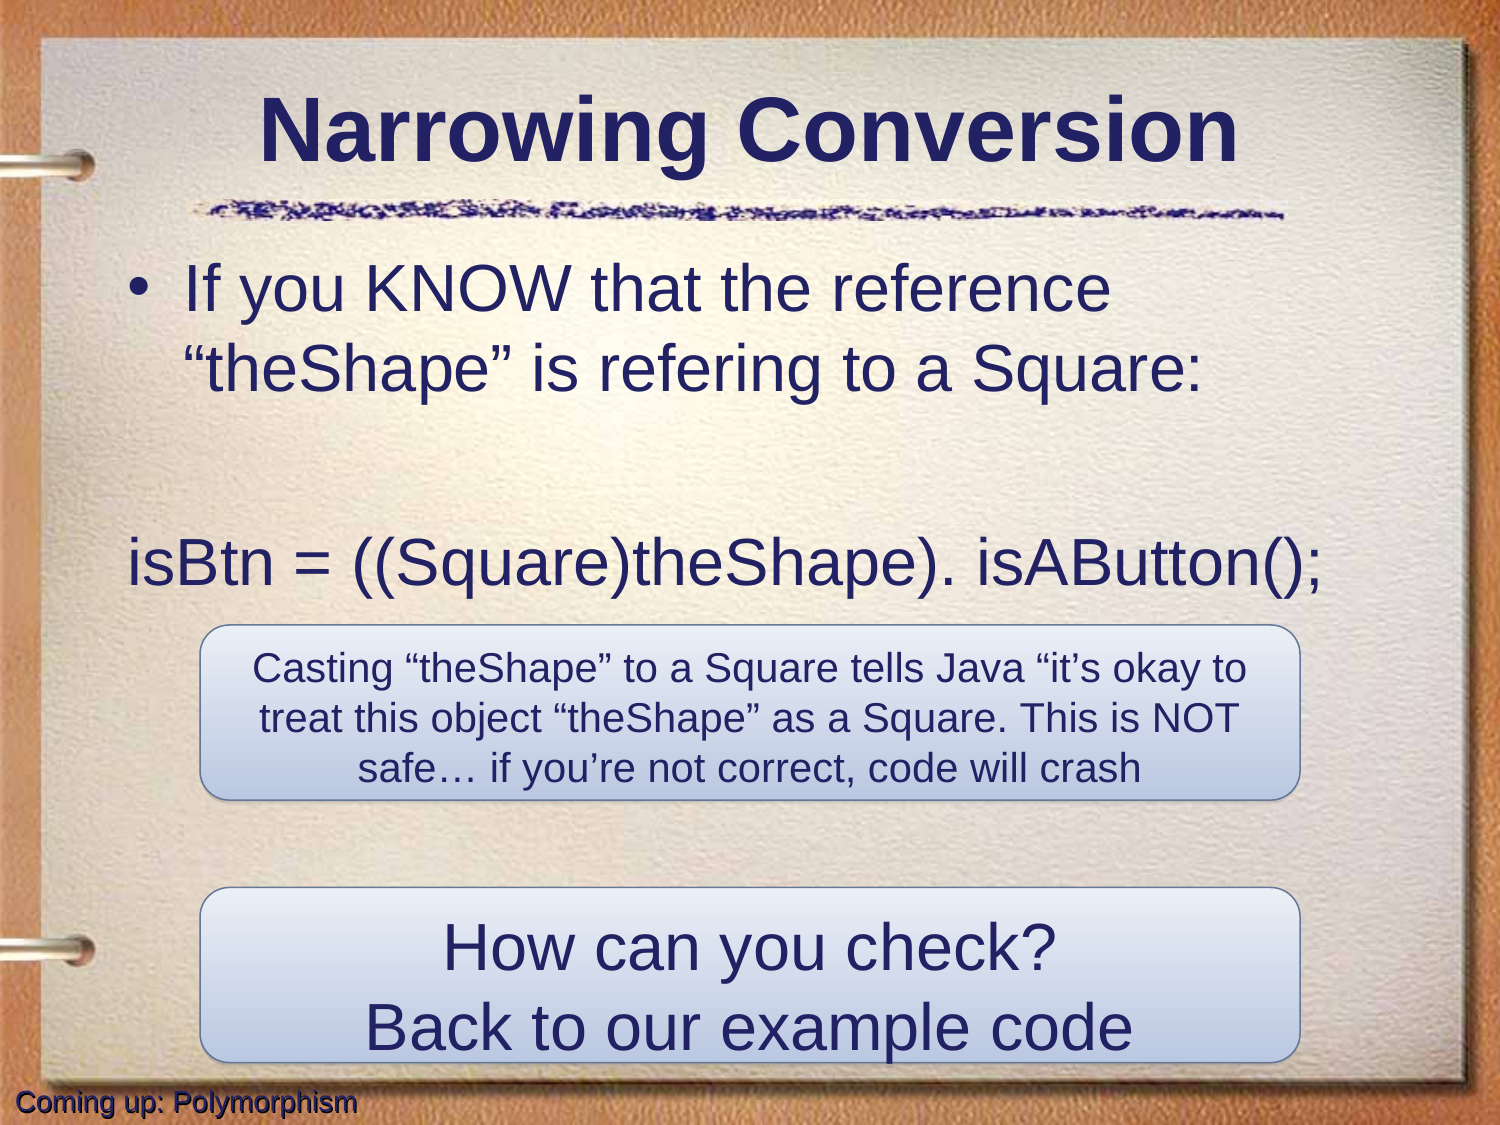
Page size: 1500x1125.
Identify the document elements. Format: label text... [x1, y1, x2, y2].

text_box How can you check? Back to our example code [200, 887, 1301, 1063]
list If you KNOW that the reference “theShape” is refering to a Square: isBtn = ((Square)theShape). isAButton(); [112, 237, 1388, 1000]
title Narrowing Conversion [112, 74, 1388, 188]
text_box Coming up: Polymorphism [0, 1074, 738, 1125]
text_box Casting “theShape” to a Square tells Java “it’s okay to treat this object “theShape” as a Square. This is NOT safe… if you’re not correct, code will crash [200, 624, 1301, 801]
picture [0, 0, 1500, 1125]
